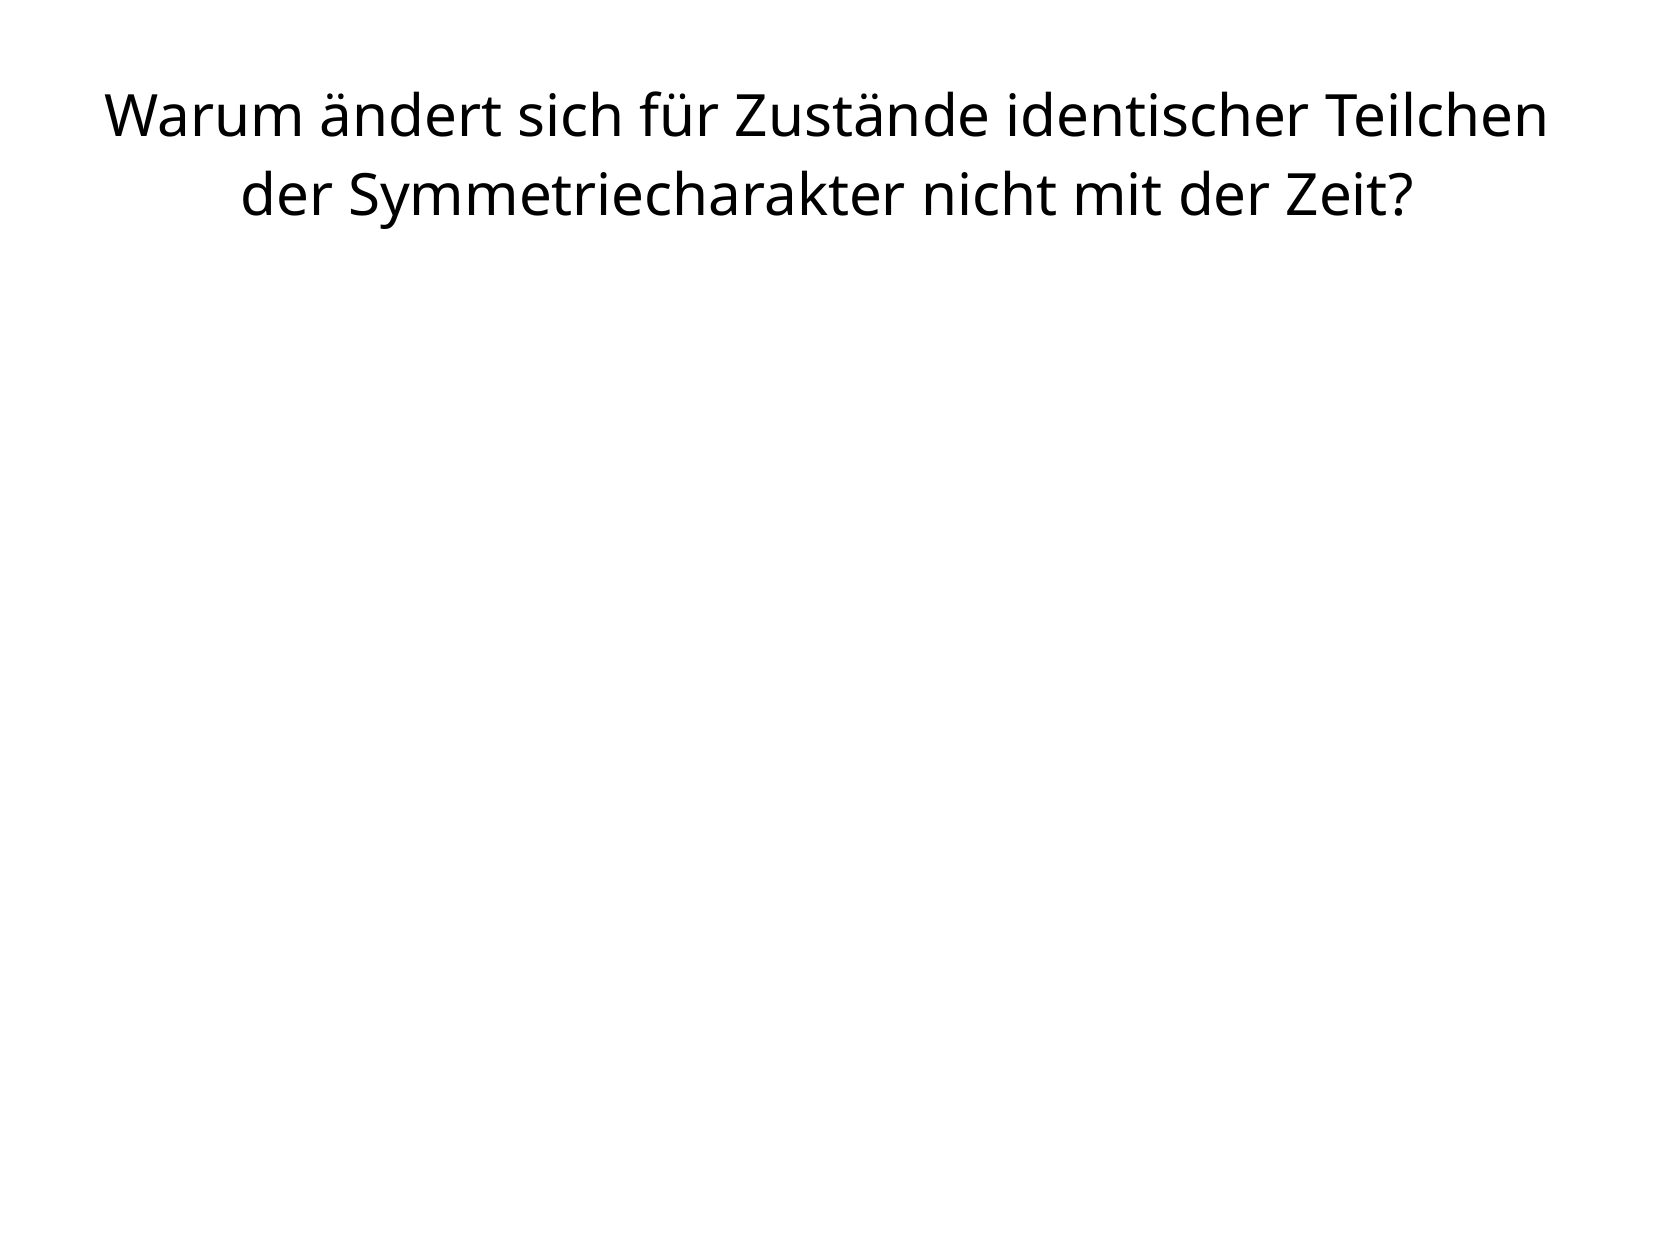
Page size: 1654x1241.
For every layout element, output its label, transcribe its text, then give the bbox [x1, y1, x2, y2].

title Warum ändert sich für Zustände identischer Teilchen der Symmetriecharakter nicht mit der Zeit? [82, 49, 1571, 257]
